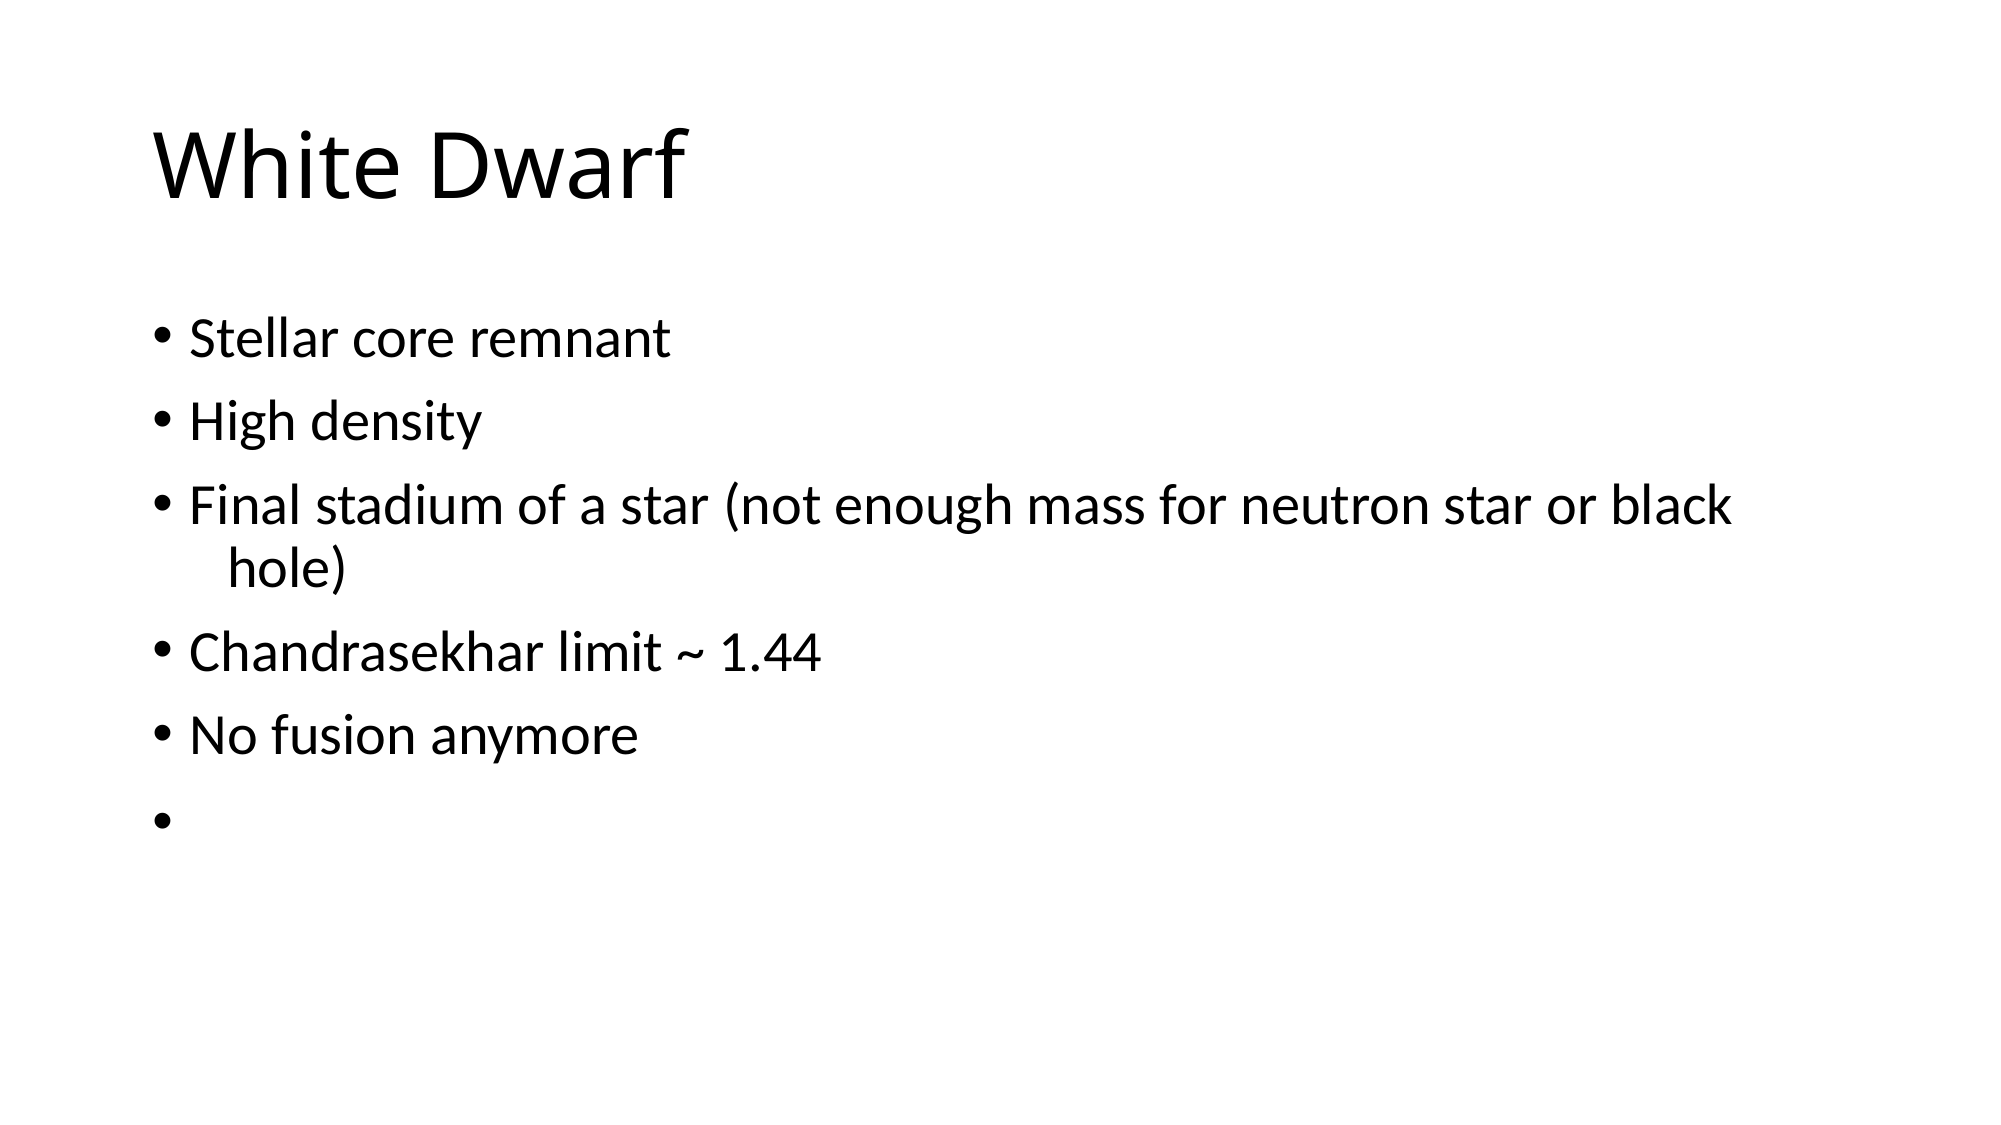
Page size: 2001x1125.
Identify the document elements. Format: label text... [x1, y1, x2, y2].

list Stellar core remnant High density Final stadium of a star (not enough mass for neutron star or black hole) Chandrasekhar limit ~ 1.44 No fusion anymore [137, 299, 1863, 1014]
title White Dwarf [137, 59, 1863, 278]
